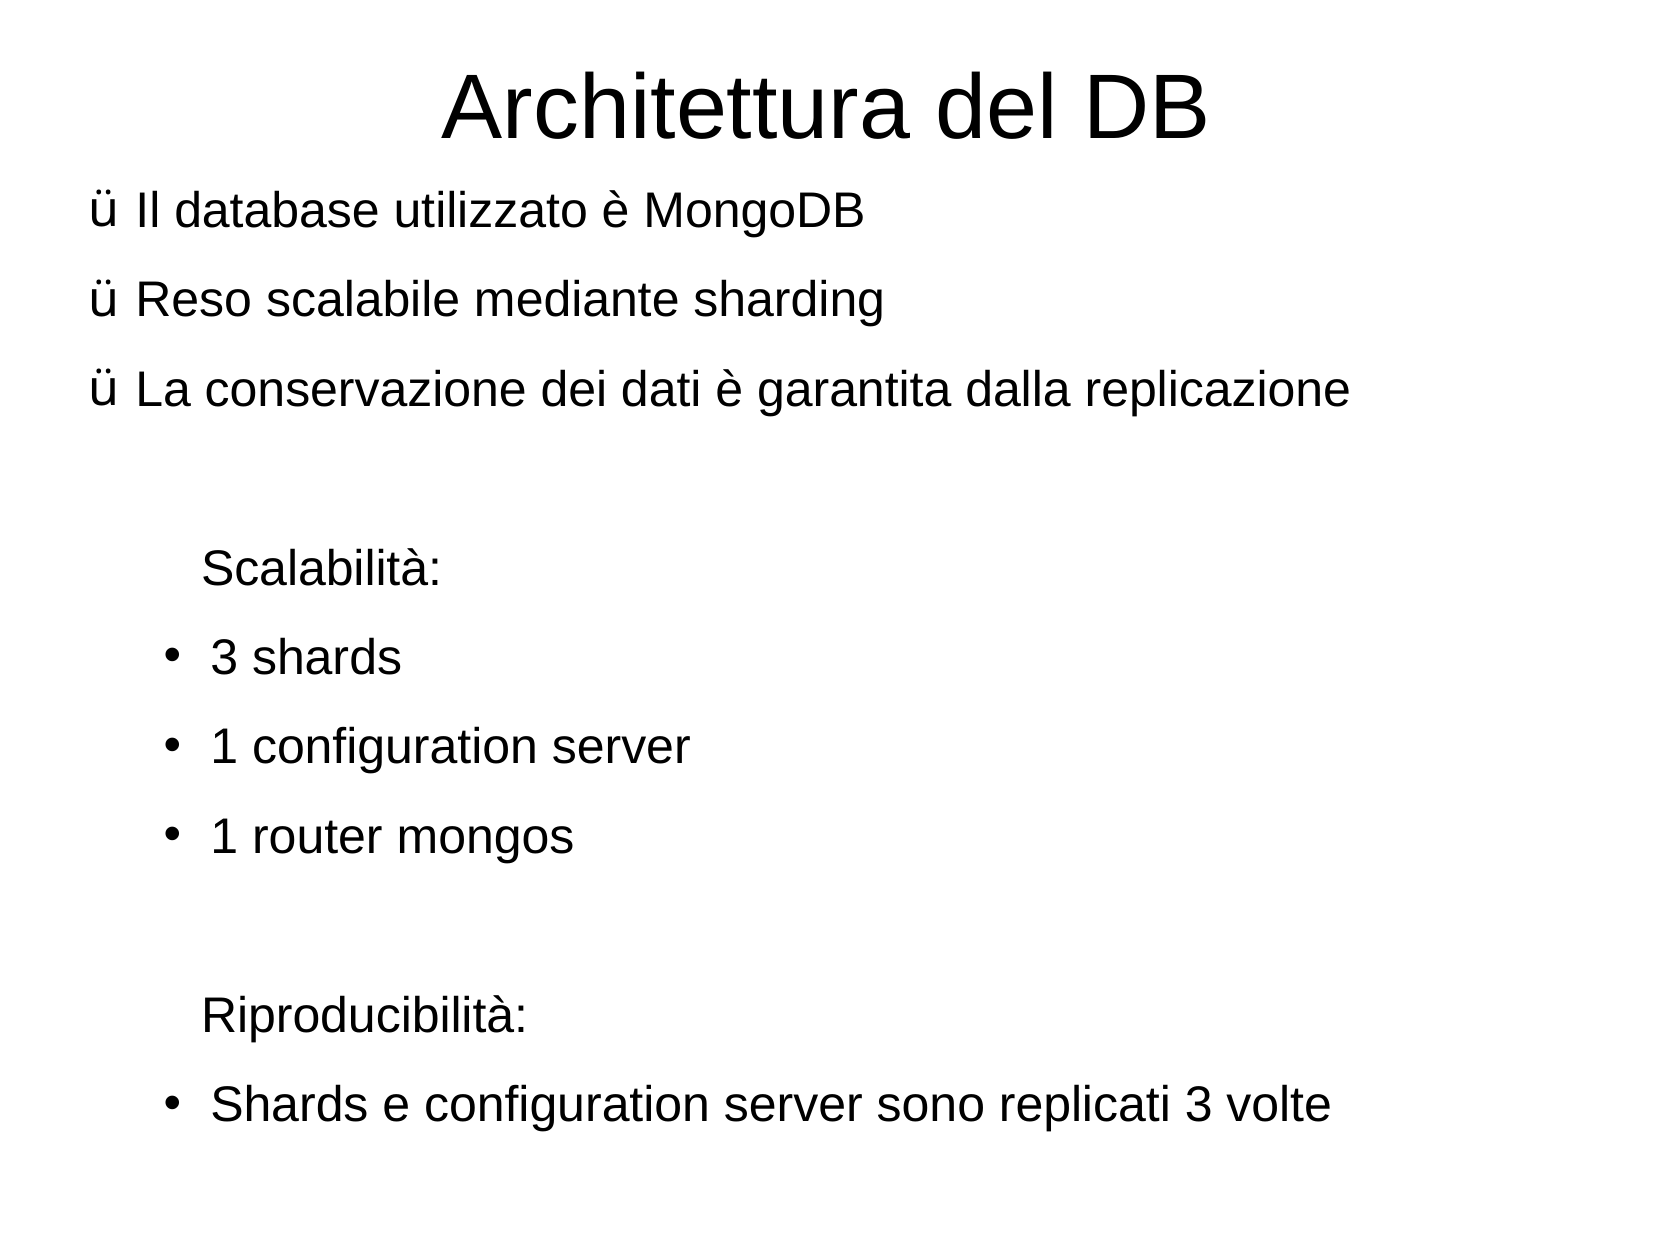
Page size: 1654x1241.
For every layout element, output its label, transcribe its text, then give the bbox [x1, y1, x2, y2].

list Il database utilizzato è MongoDB Reso scalabile mediante sharding La conservazione dei dati è garantita dalla replicazione Scalabilità: 3 shards 1 configuration server 1 router mongos Riproducibilità: Shards e configuration server sono replicati 3 volte [88, 177, 1565, 1241]
title Architettura del DB [82, 47, 1571, 150]
